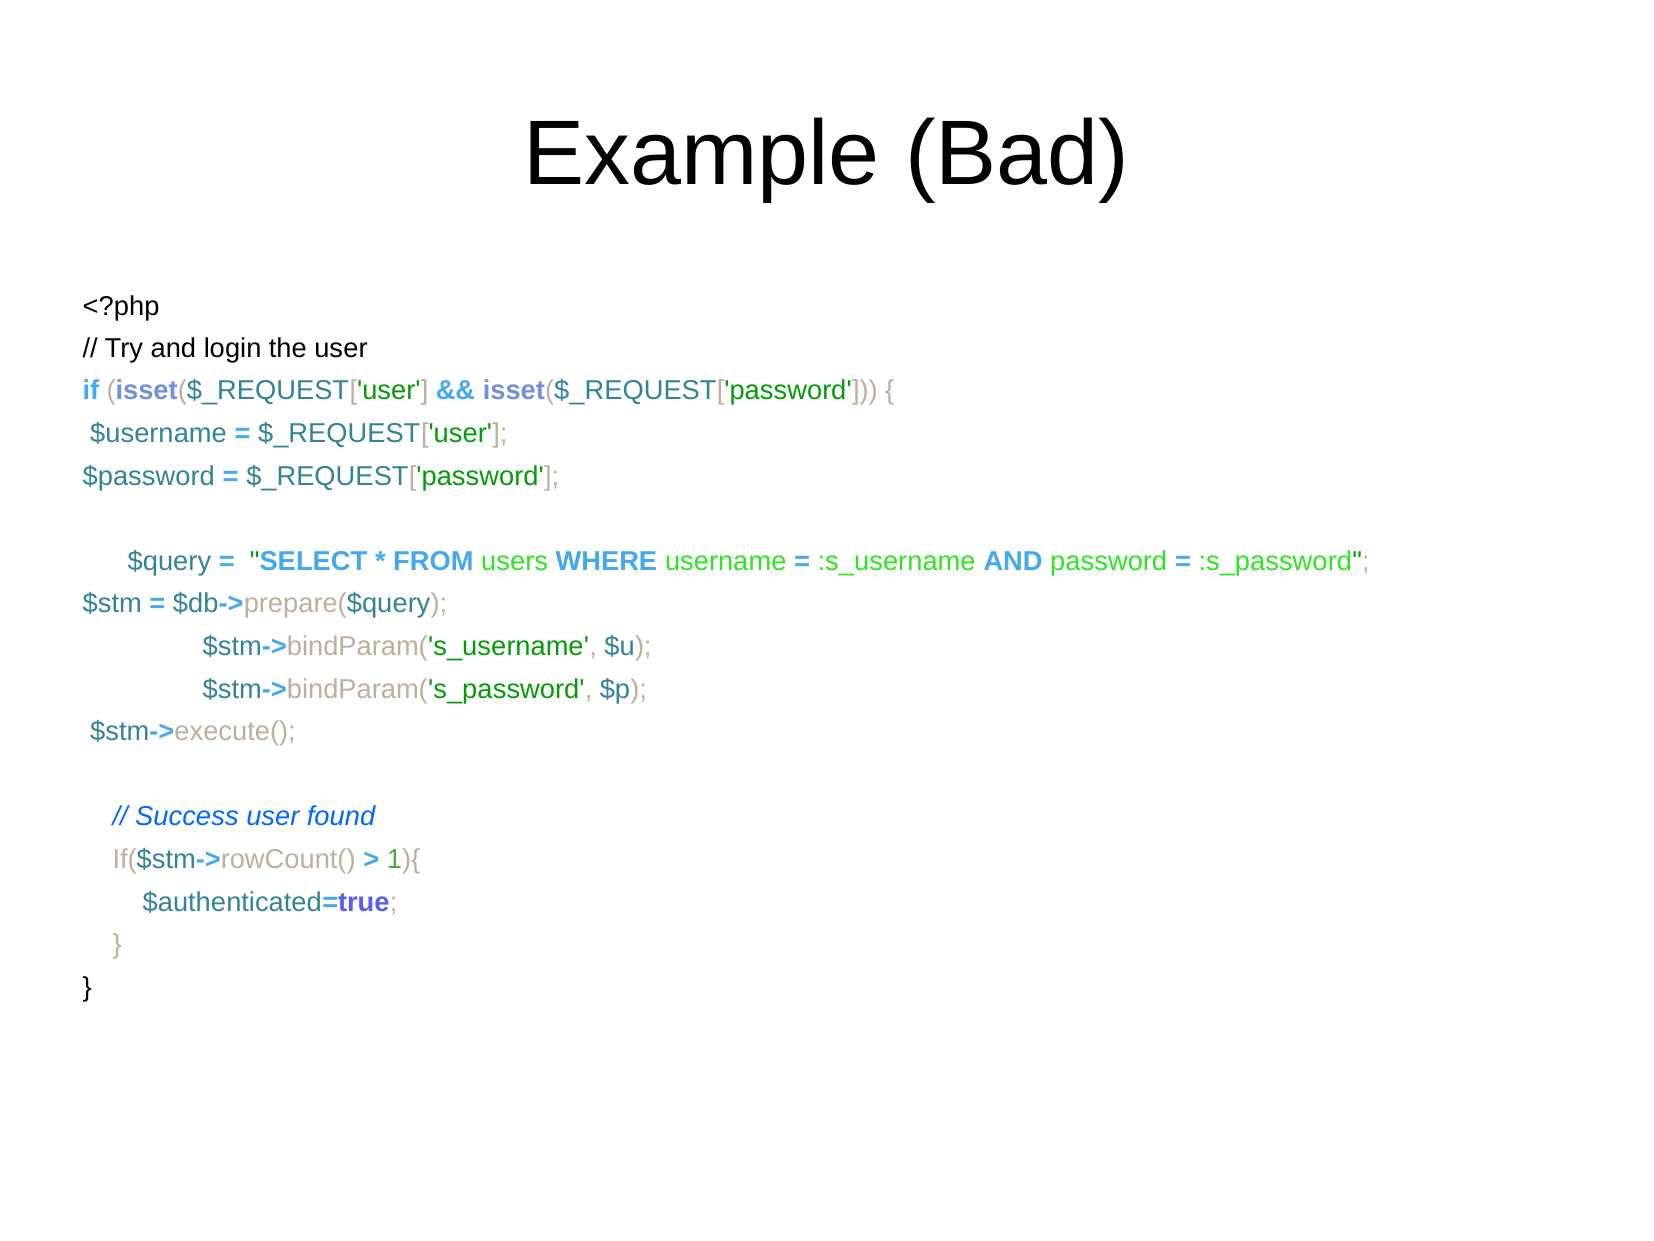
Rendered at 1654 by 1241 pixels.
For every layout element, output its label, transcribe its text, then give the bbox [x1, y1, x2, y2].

list <?php // Try and login the user if (isset($_REQUEST['user'] && isset($_REQUEST['password'])) { $username = $_REQUEST['user']; $password = $_REQUEST['password']; $query = "SELECT * FROM users WHERE username = :s_username AND password = :s_password"; $stm = $db->prepare($query); $stm->bindParam('s_username', $u); $stm->bindParam('s_password', $p); $stm->execute(); // Success user found If($stm->rowCount() > 1){ $authenticated=true; } } [82, 290, 1571, 1010]
title Example (Bad) [82, 49, 1571, 257]
